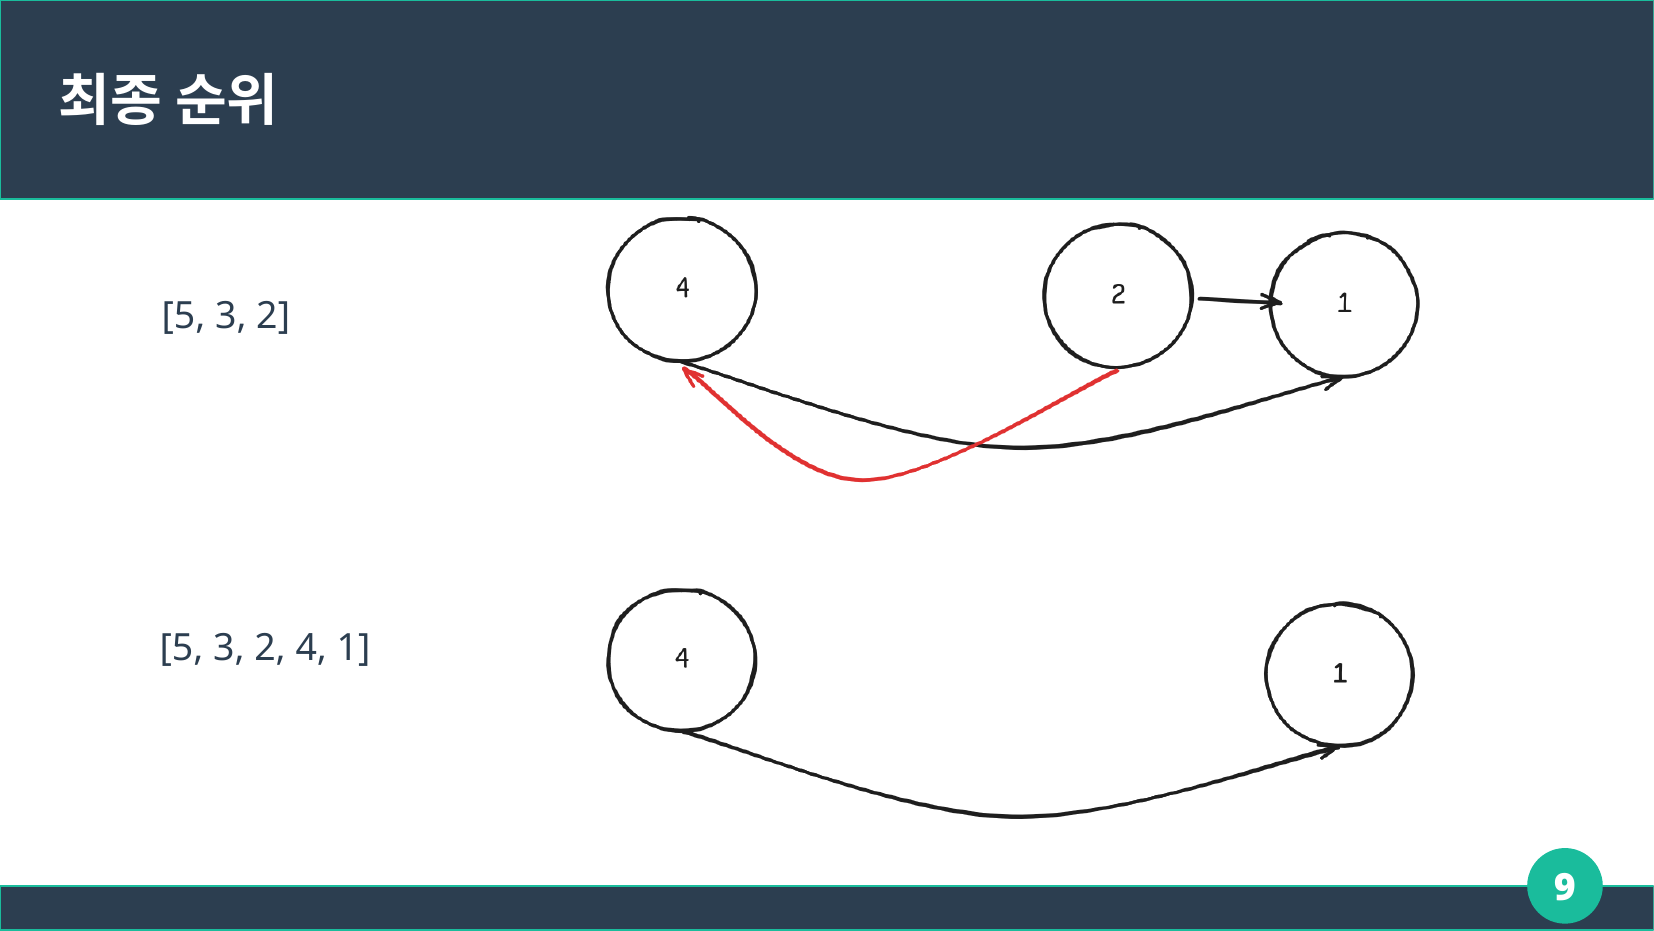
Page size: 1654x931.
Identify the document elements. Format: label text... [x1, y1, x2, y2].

text_box [5, 3, 2] [146, 281, 306, 348]
picture [600, 581, 1421, 826]
picture [600, 210, 1426, 488]
title 최종 순위 [59, 37, 1595, 155]
text_box [5, 3, 2, 4, 1] [144, 612, 386, 679]
